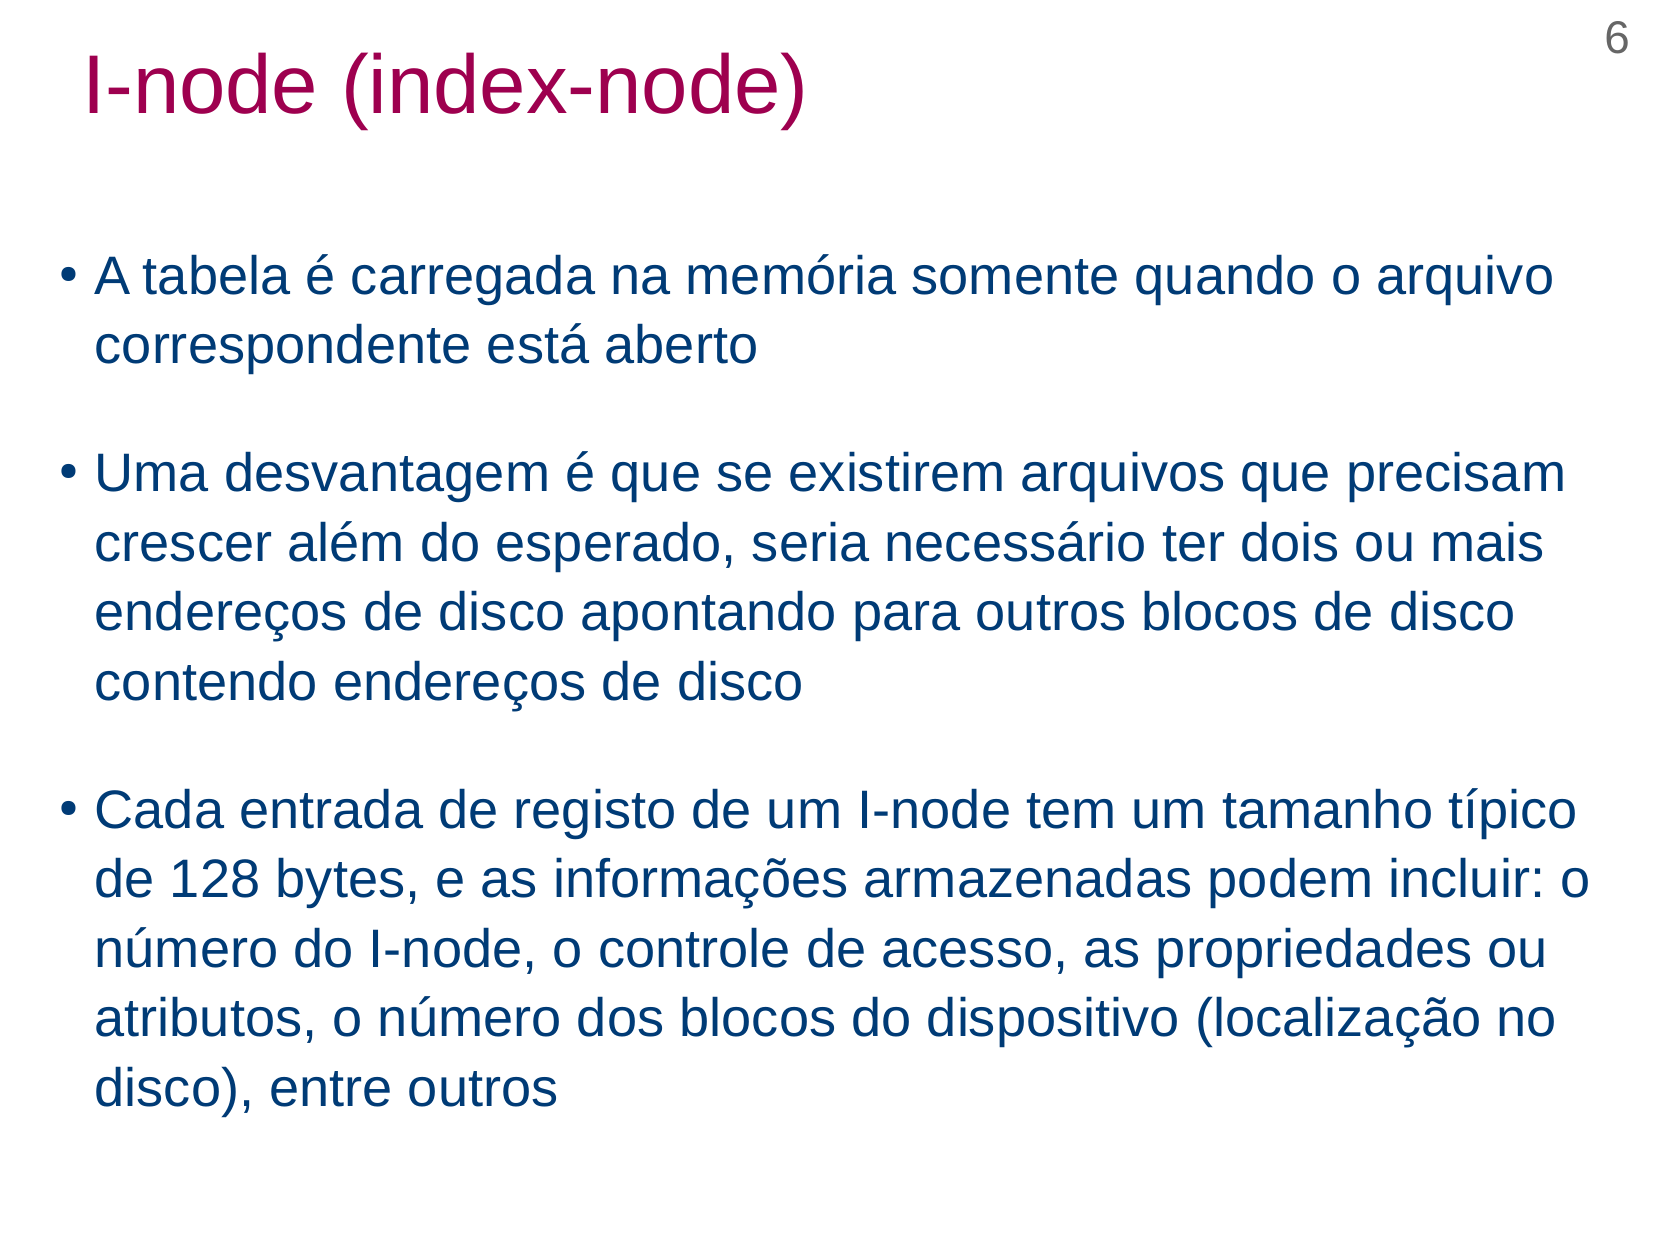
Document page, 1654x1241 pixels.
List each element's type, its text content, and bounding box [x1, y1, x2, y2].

list A tabela é carregada na memória somente quando o arquivo correspondente está aberto Uma desvantagem é que se existirem arquivos que precisam crescer além do esperado, seria necessário ter dois ou mais endereços de disco apontando para outros blocos de disco contendo endereços de disco Cada entrada de registo de um I-node tem um tamanho típico de 128 bytes, e as informações armazenadas podem incluir: o número do I-node, o controle de acesso, as propriedades ou atributos, o número dos blocos do dispositivo (localização no disco), entre outros [59, 236, 1595, 1211]
title I-node (index-node) [59, 29, 1595, 148]
